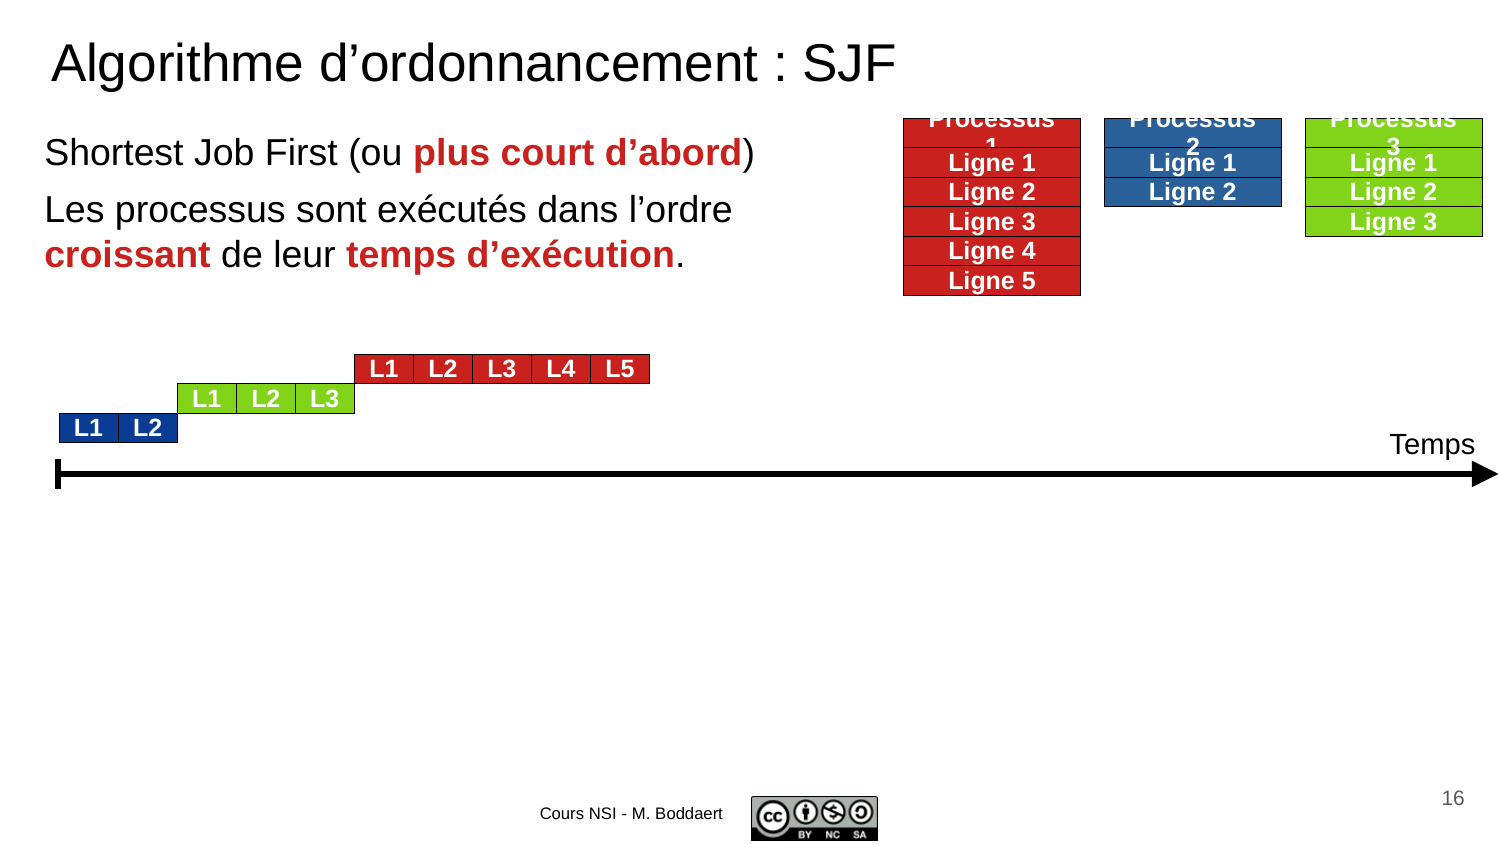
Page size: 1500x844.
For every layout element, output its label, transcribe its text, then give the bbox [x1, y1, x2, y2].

text_box L2 [118, 413, 178, 443]
text_box L5 [590, 354, 650, 384]
text_box Shortest Job First (ou plus court d’abord) Les processus sont exécutés dans l’ordre croissant de leur temps d’exécution. [29, 120, 886, 355]
text_box Processus 3 [1305, 118, 1483, 148]
text_box Processus 2 [1104, 118, 1282, 148]
text_box Ligne 1 [1104, 148, 1282, 177]
text_box Ligne 5 [903, 265, 1081, 296]
text_box Ligne 4 [903, 236, 1081, 265]
picture [751, 796, 878, 841]
title Algorithme d’ordonnancement : SJF [51, 13, 1449, 108]
text_box L4 [531, 354, 590, 384]
text_box Ligne 3 [903, 206, 1081, 236]
text_box Ligne 2 [1305, 177, 1483, 206]
text_box Processus 1 [903, 118, 1081, 147]
text_box L1 [59, 413, 118, 443]
text_box Ligne 1 [1305, 148, 1483, 177]
slide_number <numéro> [1389, 764, 1480, 830]
text_box L1 [354, 354, 413, 384]
text_box Ligne 3 [1305, 206, 1483, 237]
text_box L2 [236, 383, 295, 414]
text_box L3 [472, 354, 531, 384]
text_box L3 [295, 383, 355, 414]
text_box Temps [1374, 420, 1486, 470]
text_box Ligne 1 [903, 147, 1081, 178]
text_box L2 [413, 354, 472, 384]
text_box Ligne 2 [1104, 177, 1282, 207]
text_box Ligne 2 [903, 178, 1081, 206]
text_box L1 [177, 383, 236, 414]
